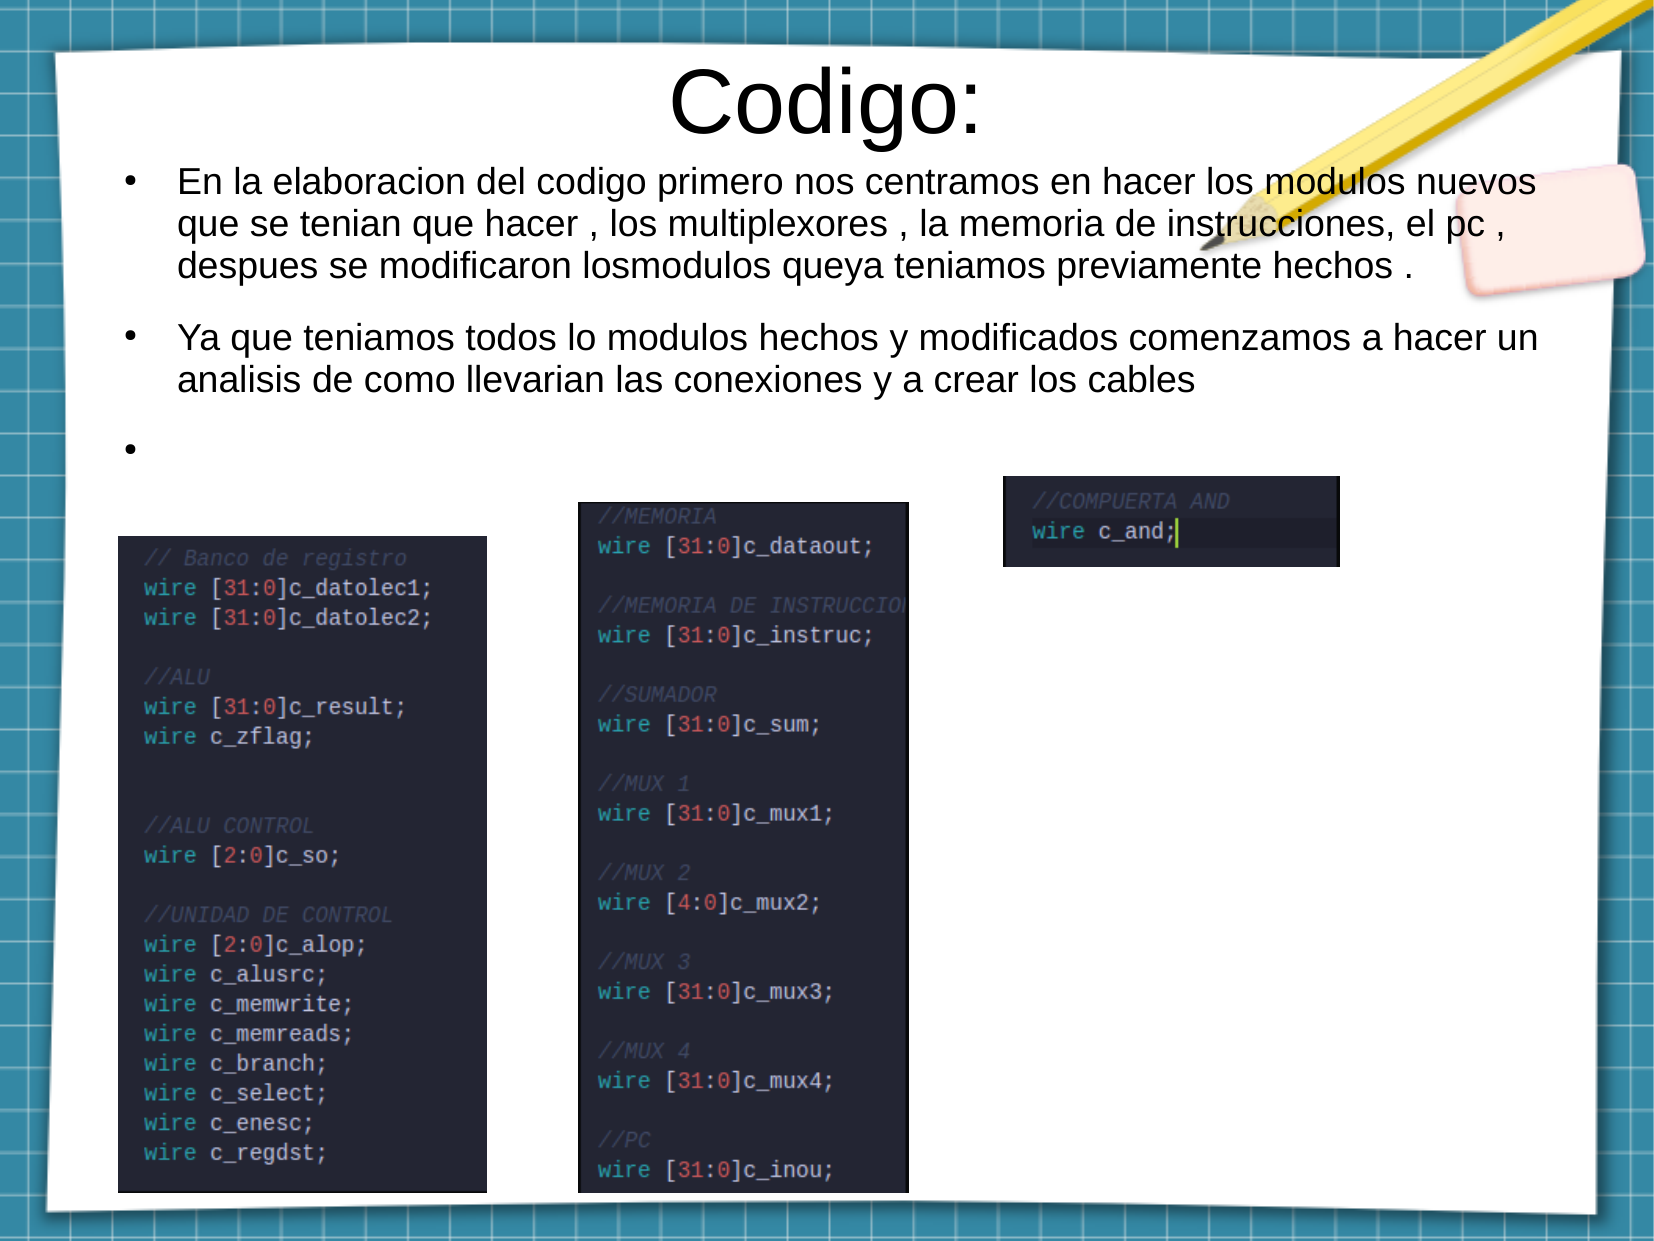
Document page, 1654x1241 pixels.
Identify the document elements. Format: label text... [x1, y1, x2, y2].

title Codigo: [82, 49, 1571, 257]
picture [0, 0, 1654, 1241]
list En la elaboracion del codigo primero nos centramos en hacer los modulos nuevos que se tenian que hacer , los multiplexores , la memoria de instrucciones, el pc , despues se modificaron losmodulos queya teniamos previamente hechos . Ya que teniamos todos lo modulos hechos y modificados comenzamos a hacer un analisis de como llevarian las conexiones y a crear los cables [106, 160, 1595, 880]
